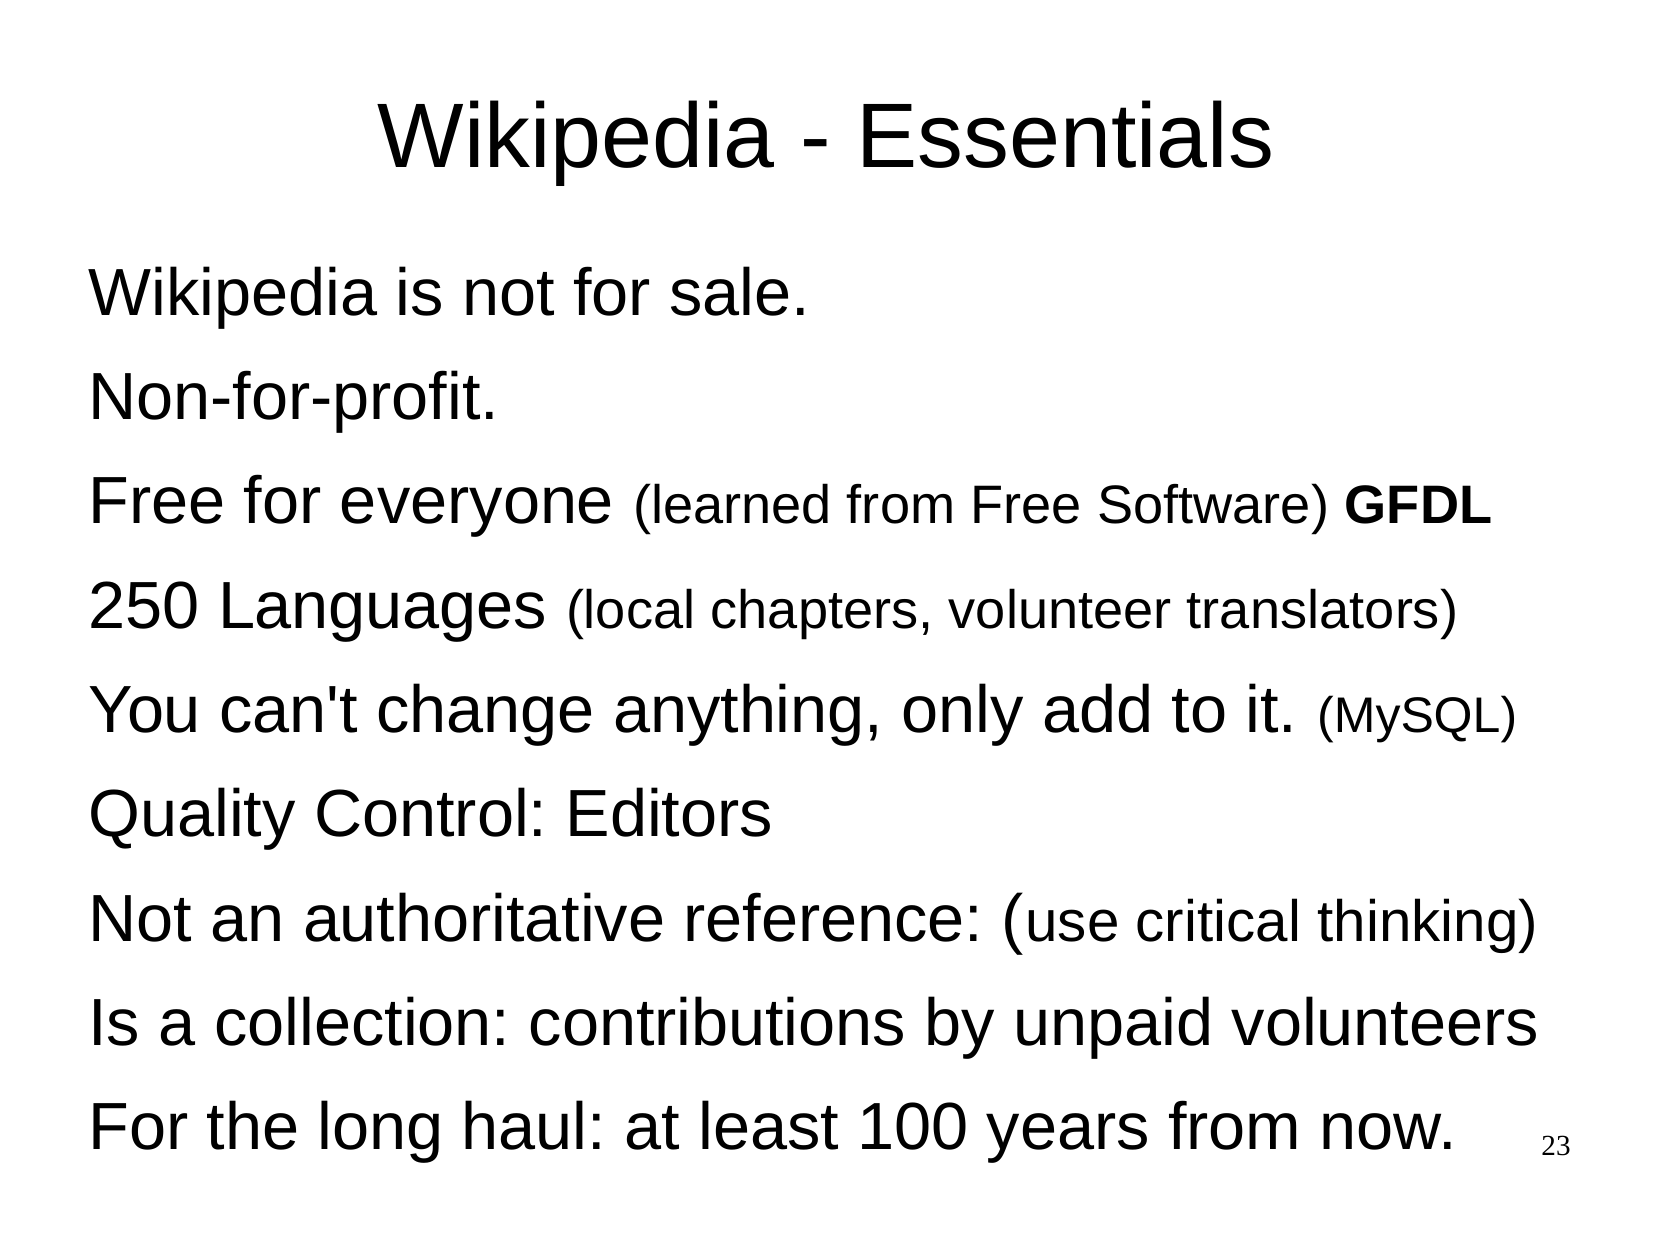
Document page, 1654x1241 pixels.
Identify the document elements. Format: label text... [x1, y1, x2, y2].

list Wikipedia is not for sale. Non-for-profit. Free for everyone (learned from Free Software) GFDL 250 Languages (local chapters, volunteer translators) You can't change anything, only add to it. (MySQL) Quality Control: Editors Not an authoritative reference: (use critical thinking) Is a collection: contributions by unpaid volunteers For the long haul: at least 100 years from now. [70, 254, 1601, 1164]
title Wikipedia - Essentials [82, 31, 1571, 239]
